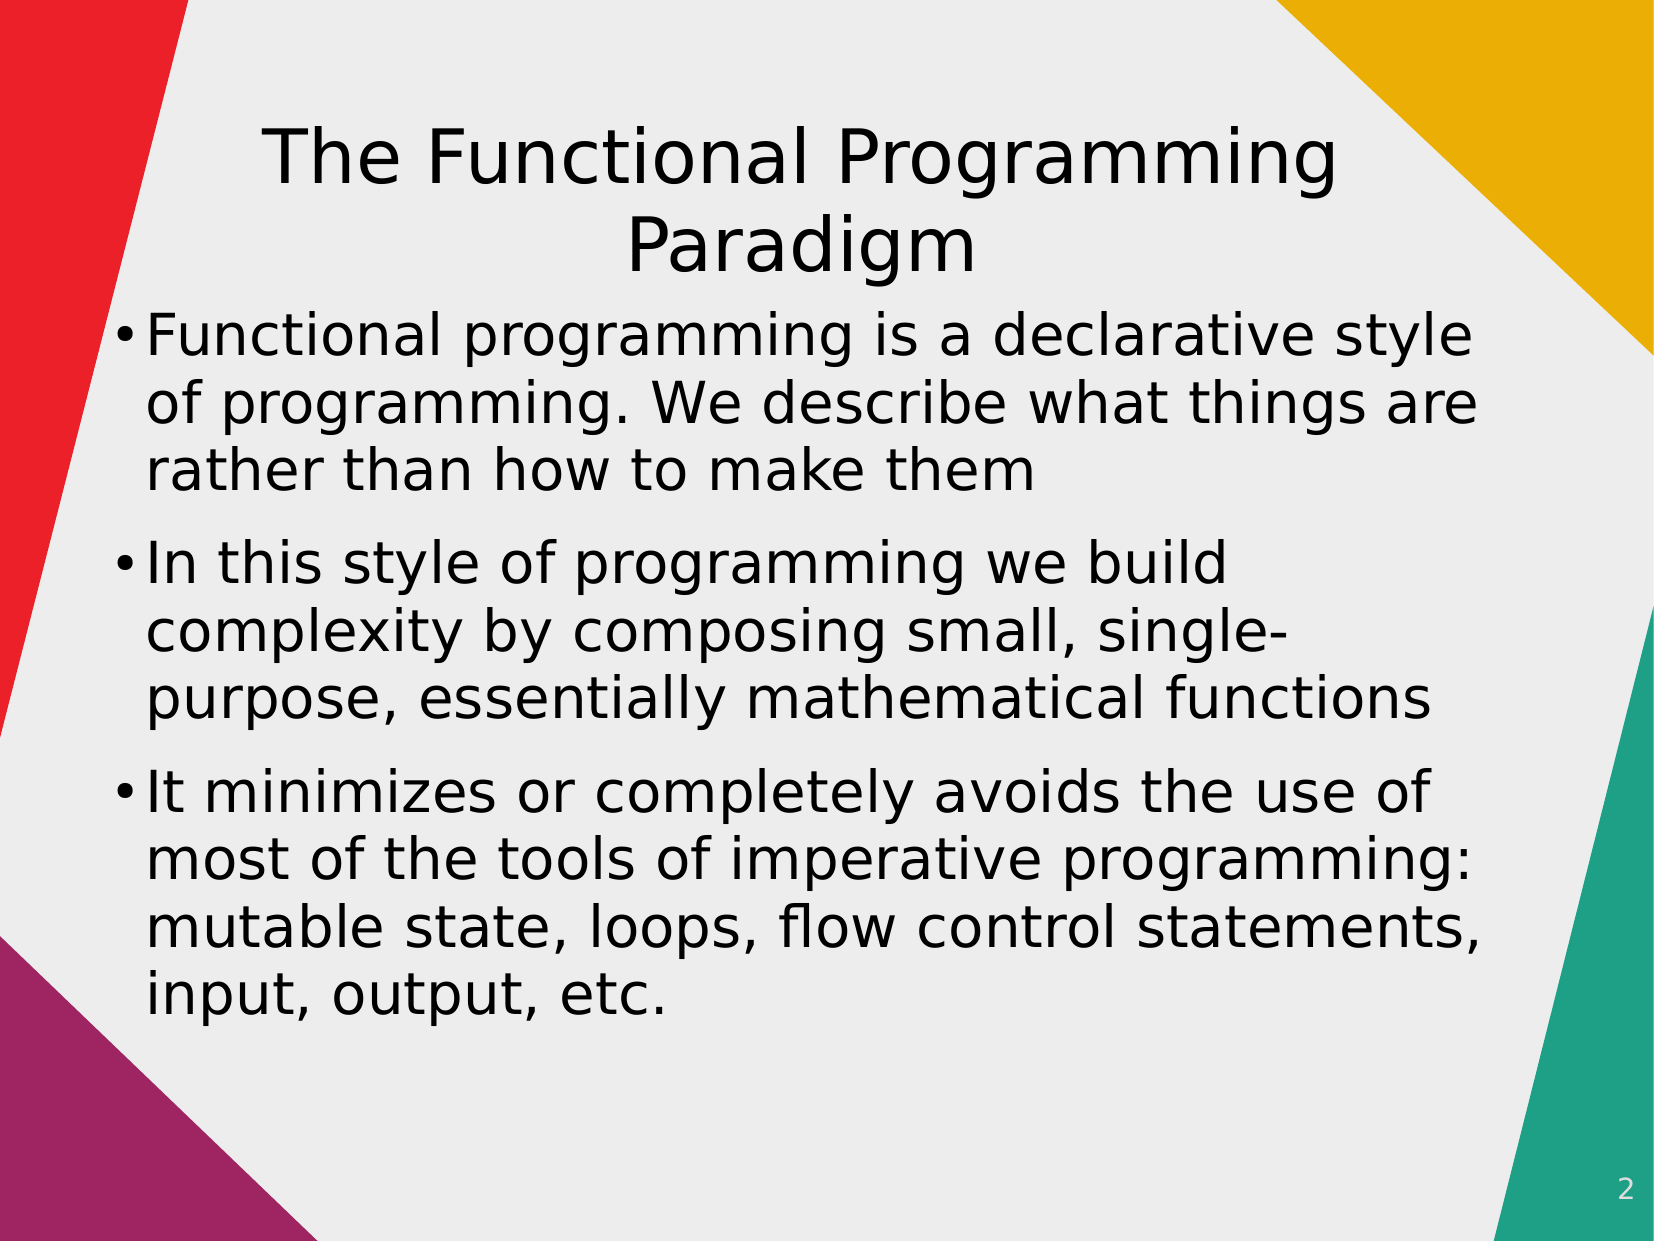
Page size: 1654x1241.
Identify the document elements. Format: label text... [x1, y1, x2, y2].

title The Functional Programming Paradigm [90, 103, 1514, 301]
list Functional programming is a declarative style of programming. We describe what things are rather than how to make them In this style of programming we build complexity by composing small, single-purpose, essentially mathematical functions It minimizes or completely avoids the use of most of the tools of imperative programming: mutable state, loops, flow control statements, input, output, etc. [114, 302, 1539, 1033]
